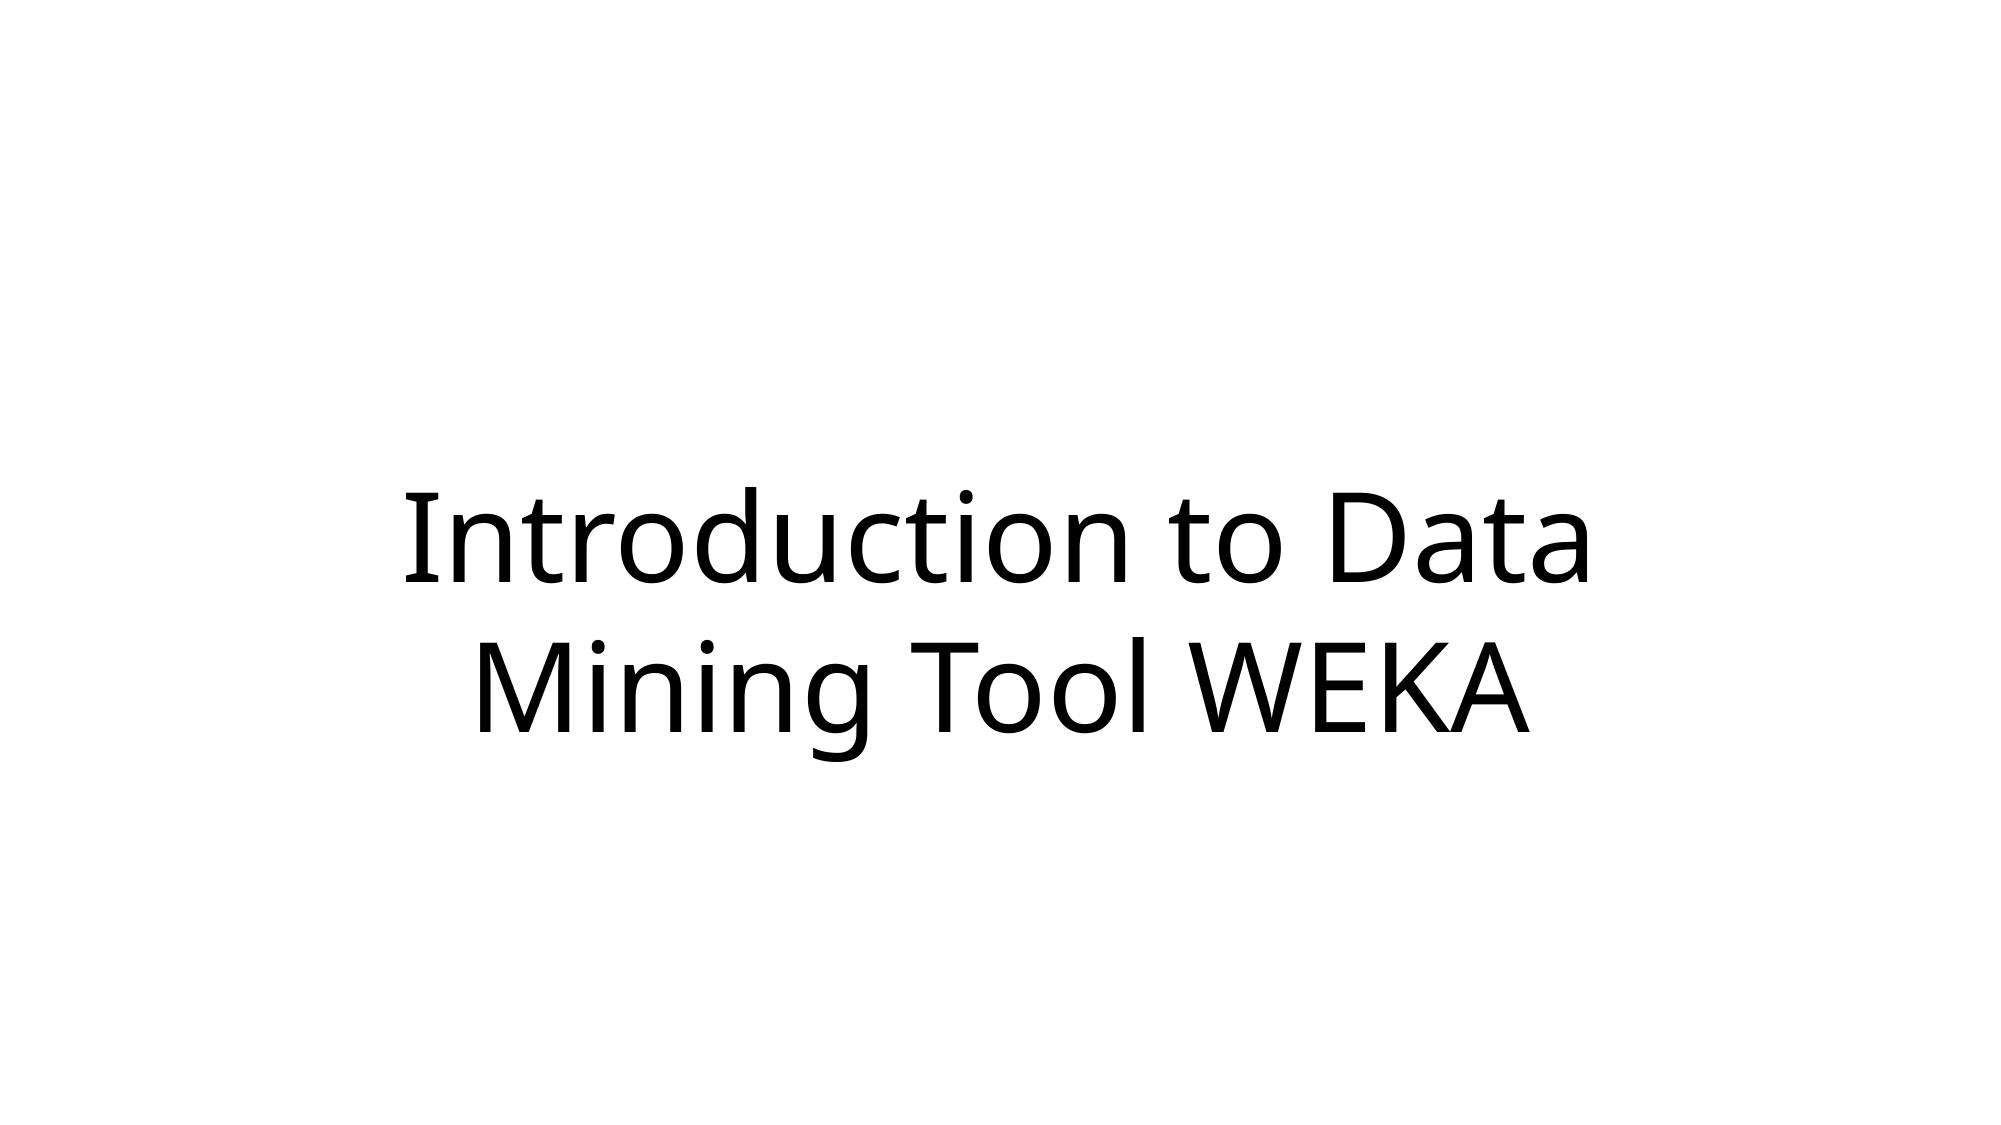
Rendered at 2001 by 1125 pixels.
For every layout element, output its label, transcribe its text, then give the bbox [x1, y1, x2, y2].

title Introduction to Data Mining Tool WEKA [249, 184, 1750, 766]
